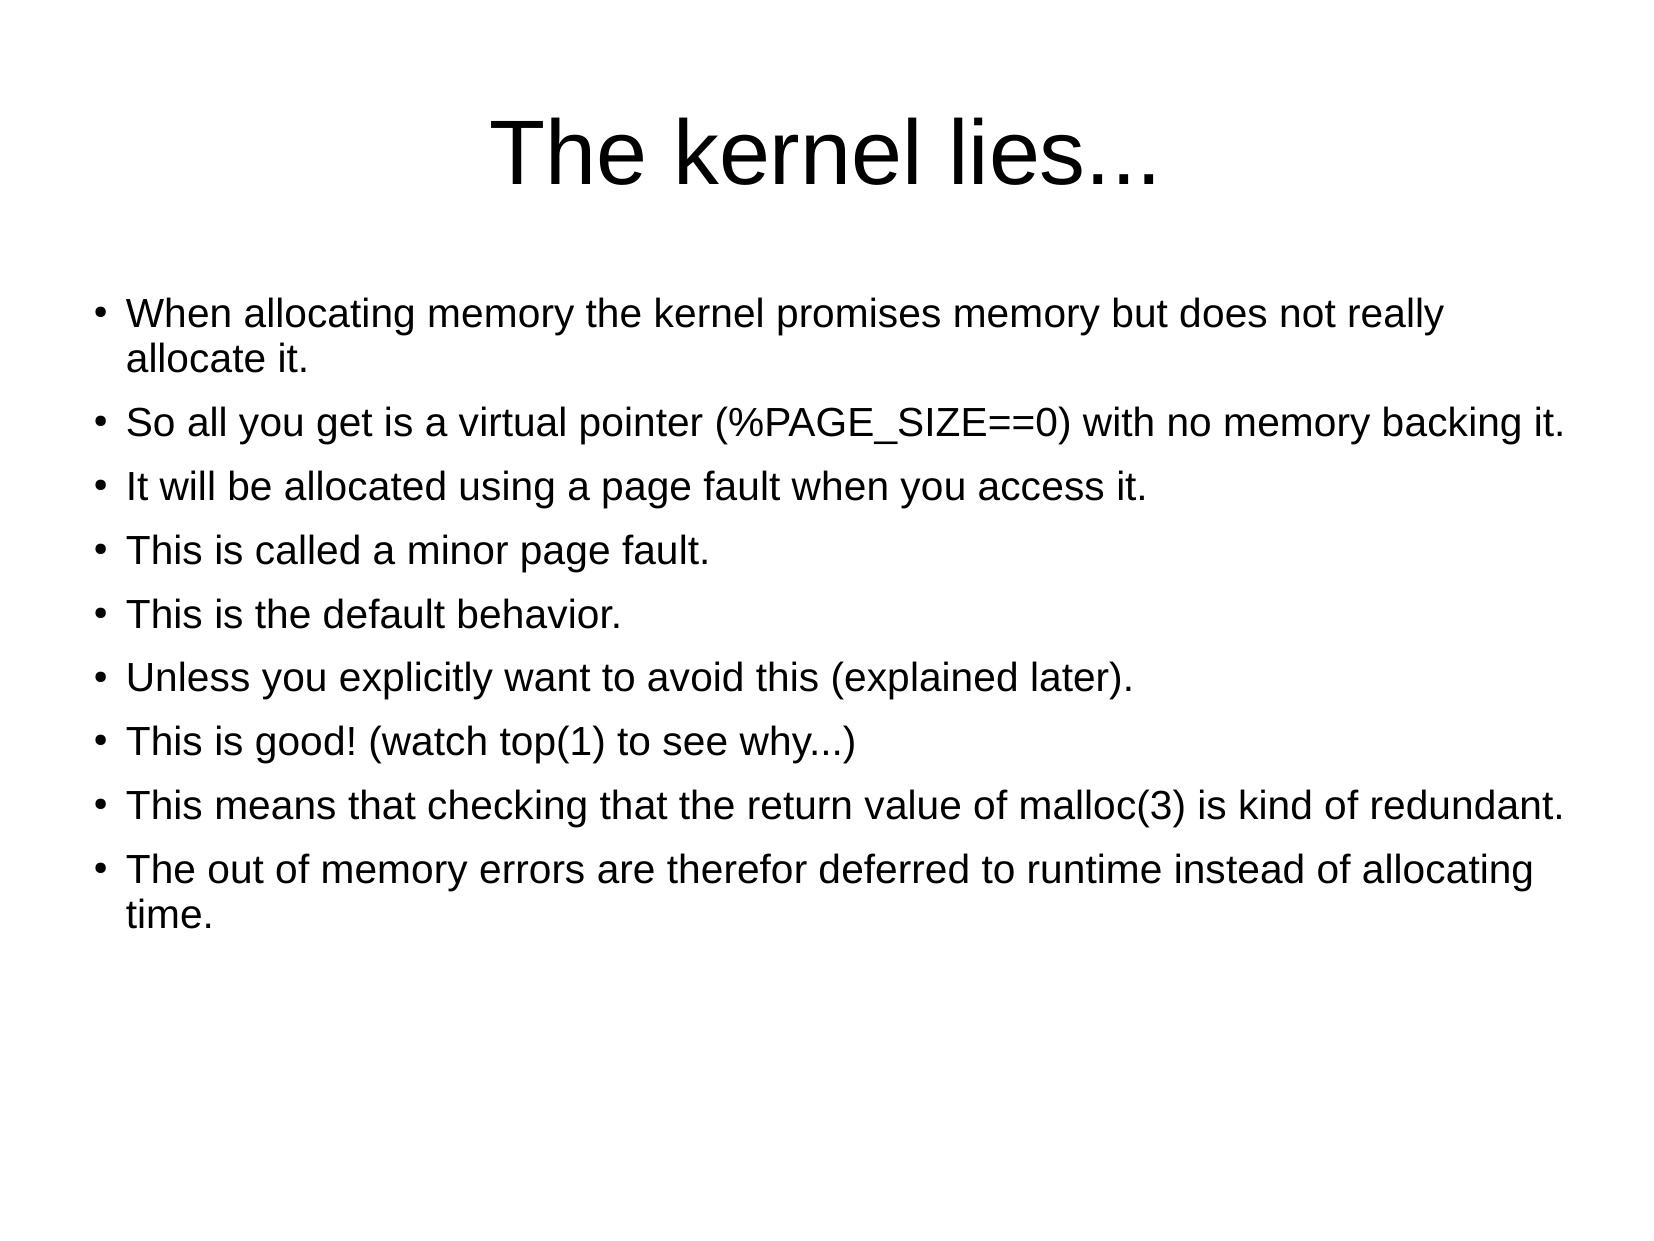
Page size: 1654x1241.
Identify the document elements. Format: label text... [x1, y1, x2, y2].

list When allocating memory the kernel promises memory but does not really allocate it. So all you get is a virtual pointer (%PAGE_SIZE==0) with no memory backing it. It will be allocated using a page fault when you access it. This is called a minor page fault. This is the default behavior. Unless you explicitly want to avoid this (explained later). This is good! (watch top(1) to see why...) This means that checking that the return value of malloc(3) is kind of redundant. The out of memory errors are therefor deferred to runtime instead of allocating time. [82, 290, 1571, 1010]
title The kernel lies... [82, 49, 1571, 257]
